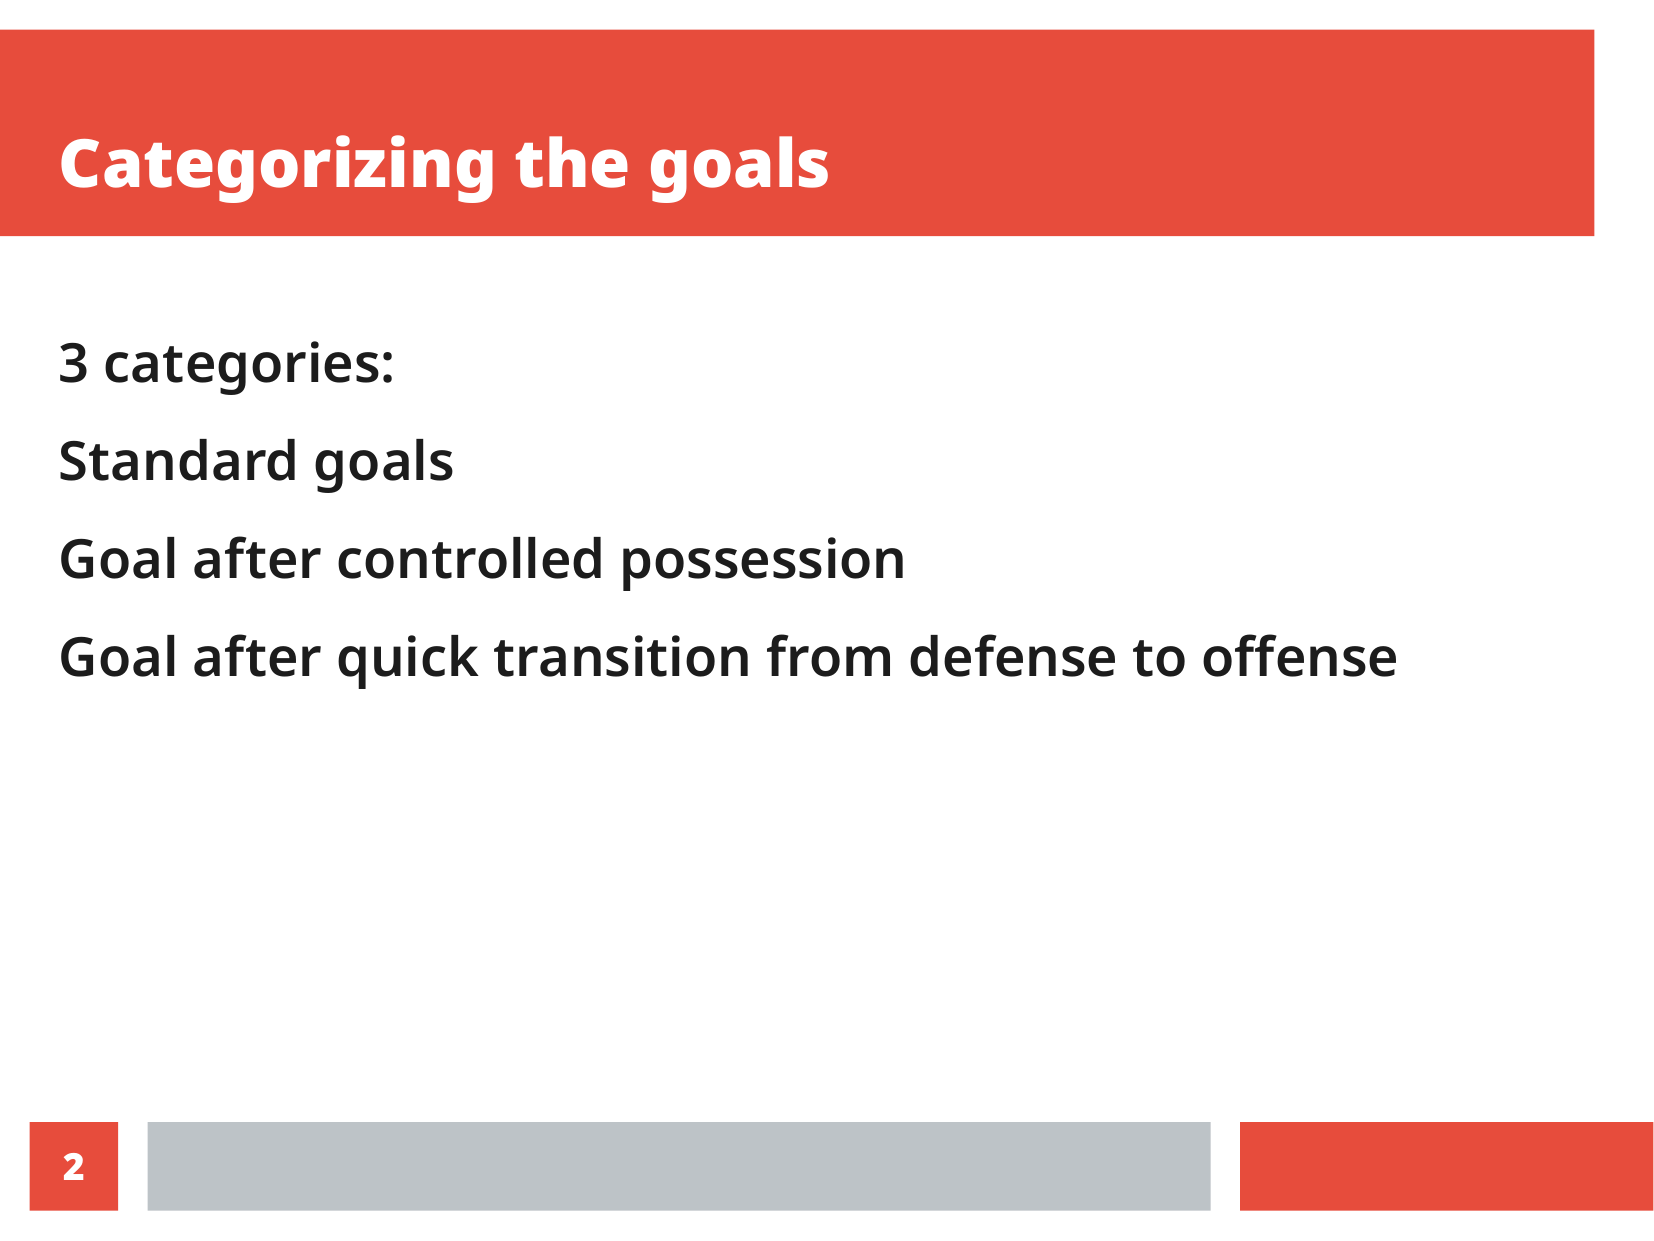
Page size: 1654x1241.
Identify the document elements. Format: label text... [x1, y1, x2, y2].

title Categorizing the goals [59, 59, 1595, 207]
list 3 categories: Standard goals Goal after controlled possession Goal after quick transition from defense to offense [59, 324, 1565, 1093]
